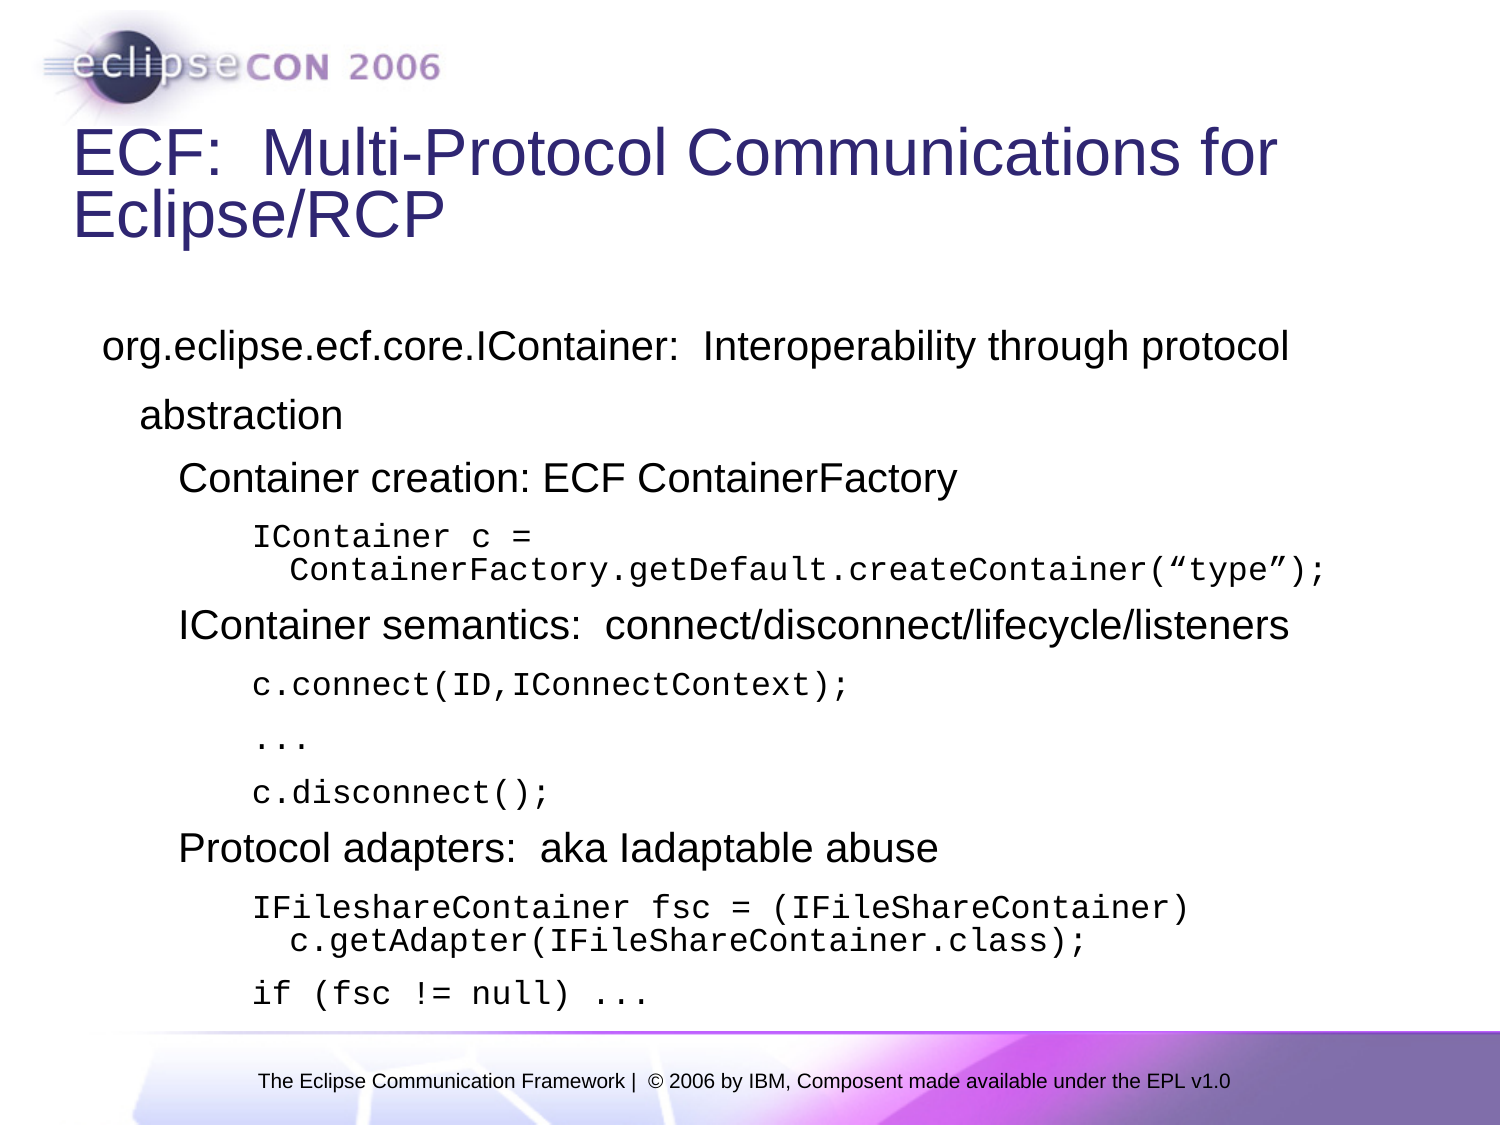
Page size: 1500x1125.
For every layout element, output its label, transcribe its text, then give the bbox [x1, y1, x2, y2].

title ECF: Multi-Protocol Communications for Eclipse/RCP [72, 118, 1425, 257]
picture [31, 10, 1040, 126]
list org.eclipse.ecf.core.IContainer: Interoperability through protocol abstraction Container creation: ECF ContainerFactory IContainer c = ContainerFactory.getDefault.createContainer(“type”); IContainer semantics: connect/disconnect/lifecycle/listeners c.connect(ID,IConnectContext); ... c.disconnect(); Protocol adapters: aka Iadaptable abuse IFileshareContainer fsc = (IFileShareContainer) c.getAdapter(IFileShareContainer.class); if (fsc != null) ... [101, 299, 1420, 1049]
picture [0, 1031, 1500, 1125]
